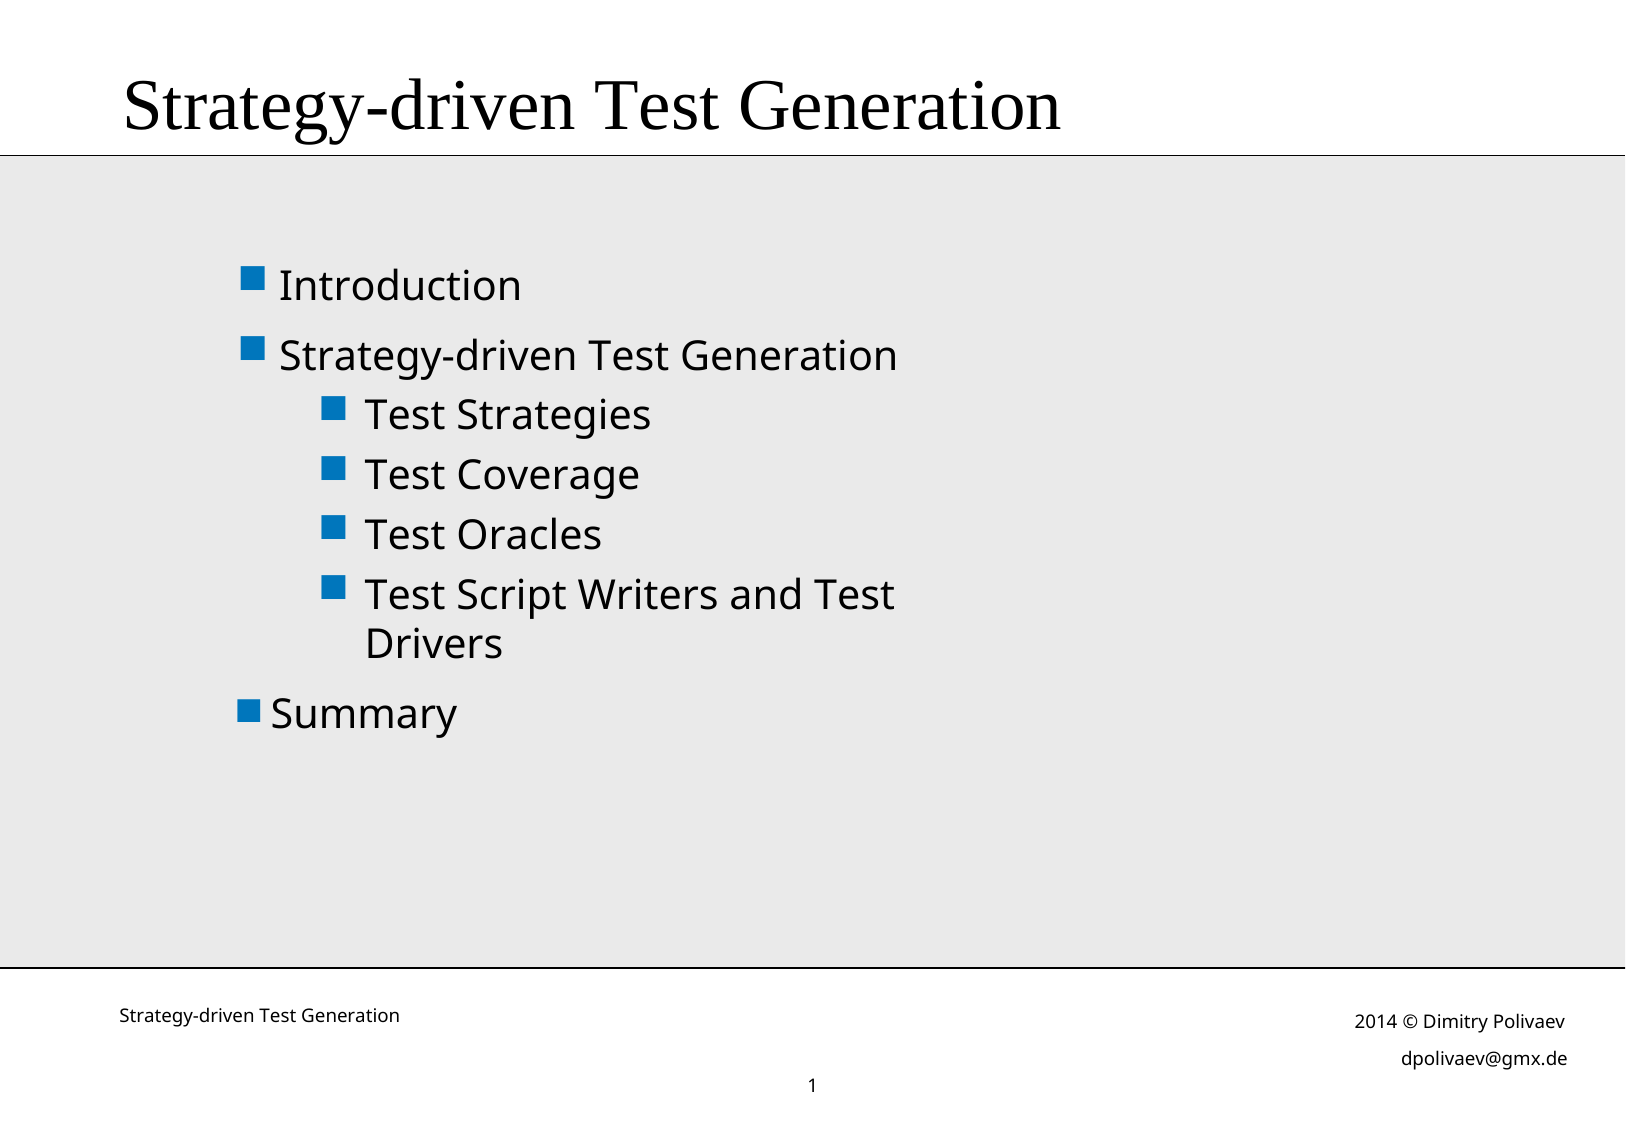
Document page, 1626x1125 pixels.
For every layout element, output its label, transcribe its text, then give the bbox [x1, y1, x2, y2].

list Introduction Strategy-driven Test Generation Test Strategies Test Coverage Test Oracles Test Script Writers and Test Drivers Summary [237, 258, 915, 743]
title Strategy-driven Test Generation [122, 70, 1501, 145]
